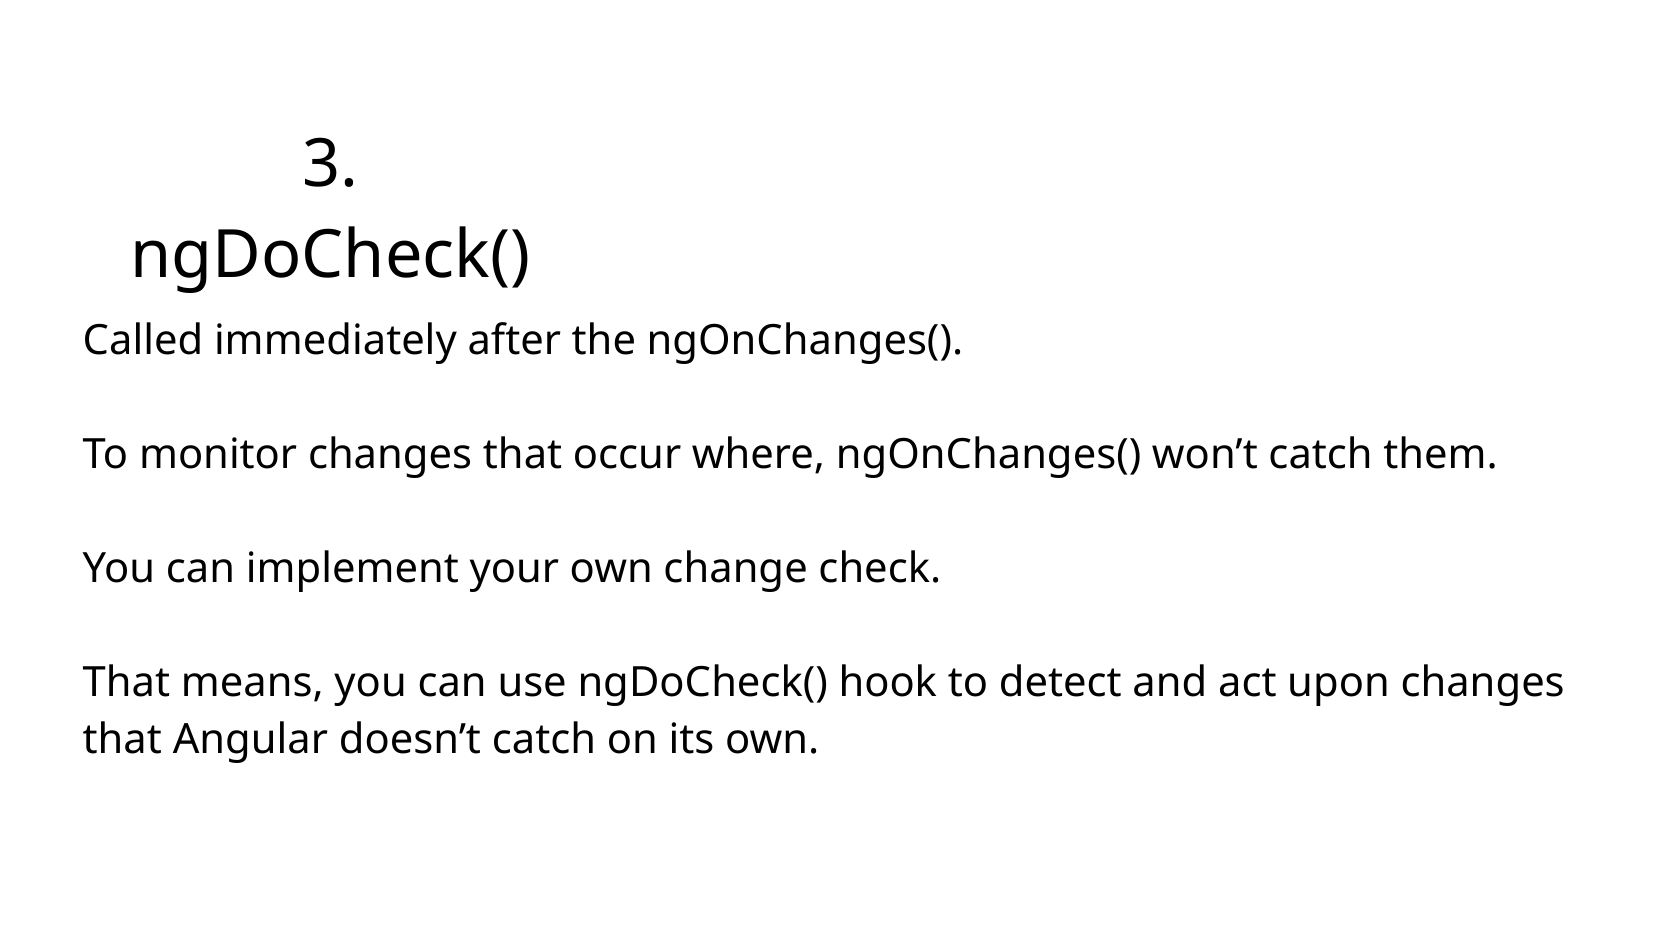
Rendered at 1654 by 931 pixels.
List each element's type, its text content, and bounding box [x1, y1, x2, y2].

title 3. ngDoCheck() [94, 128, 567, 284]
subtitle Called immediately after the ngOnChanges(). To monitor changes that occur where, ngOnChanges() won’t catch them. You can implement your own change check. That means, you can use ngDoCheck() hook to detect and act upon changes that Angular doesn’t catch on its own. [82, 318, 1571, 758]
